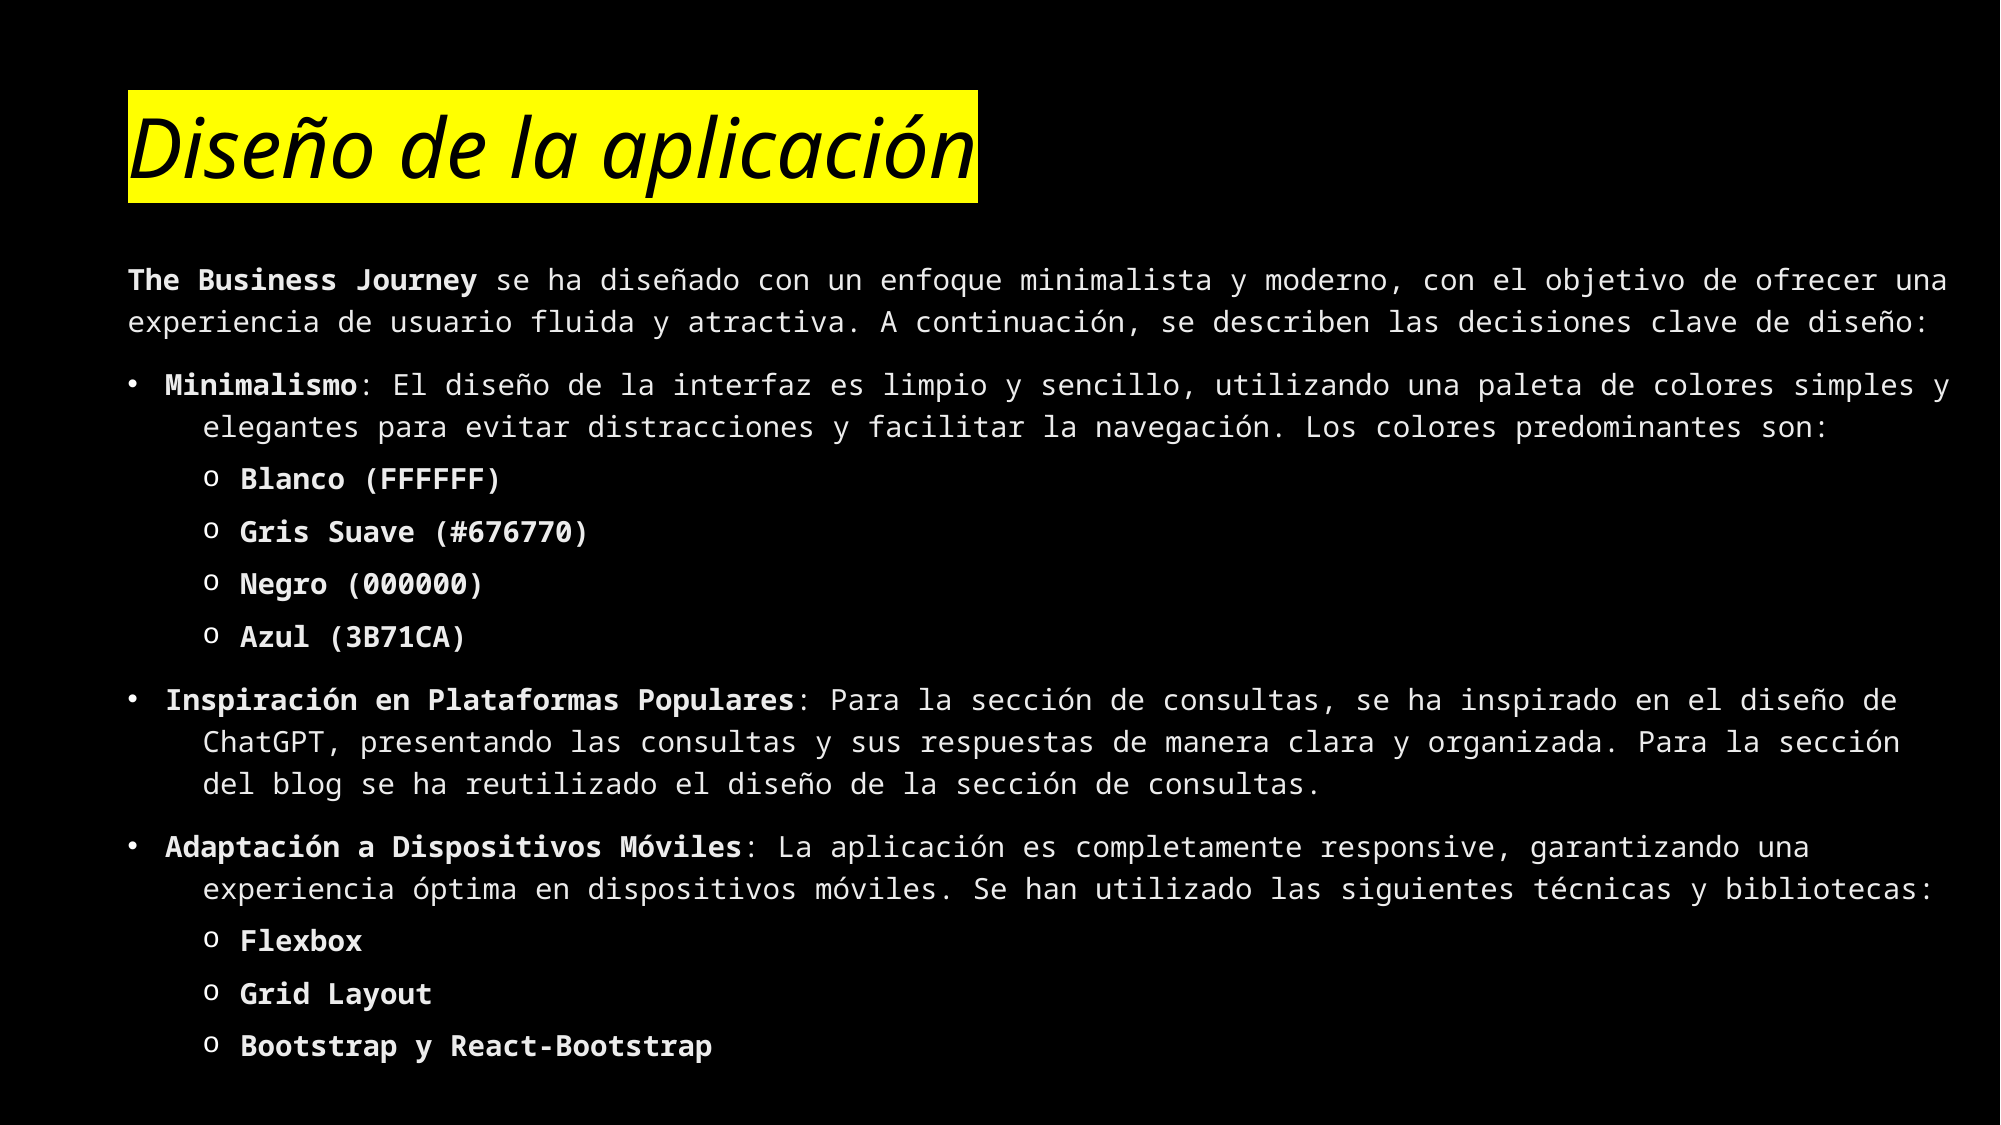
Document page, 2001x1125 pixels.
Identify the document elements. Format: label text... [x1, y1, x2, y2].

title Diseño de la aplicación [112, 0, 1670, 204]
list The Business Journey se ha diseñado con un enfoque minimalista y moderno, con el objetivo de ofrecer una experiencia de usuario fluida y atractiva. A continuación, se describen las decisiones clave de diseño: Minimalismo: El diseño de la interfaz es limpio y sencillo, utilizando una paleta de colores simples y elegantes para evitar distracciones y facilitar la navegación. Los colores predominantes son: Blanco (FFFFFF) Gris Suave (#676770) Negro (000000) Azul (3B71CA) Inspiración en Plataformas Populares: Para la sección de consultas, se ha inspirado en el diseño de ChatGPT, presentando las consultas y sus respuestas de manera clara y organizada. Para la sección del blog se ha reutilizado el diseño de la sección de consultas. Adaptación a Dispositivos Móviles: La aplicación es completamente responsive, garantizando una experiencia óptima en dispositivos móviles. Se han utilizado las siguientes técnicas y bibliotecas: Flexbox Grid Layout Bootstrap y React-Bootstrap [112, 246, 1974, 1072]
